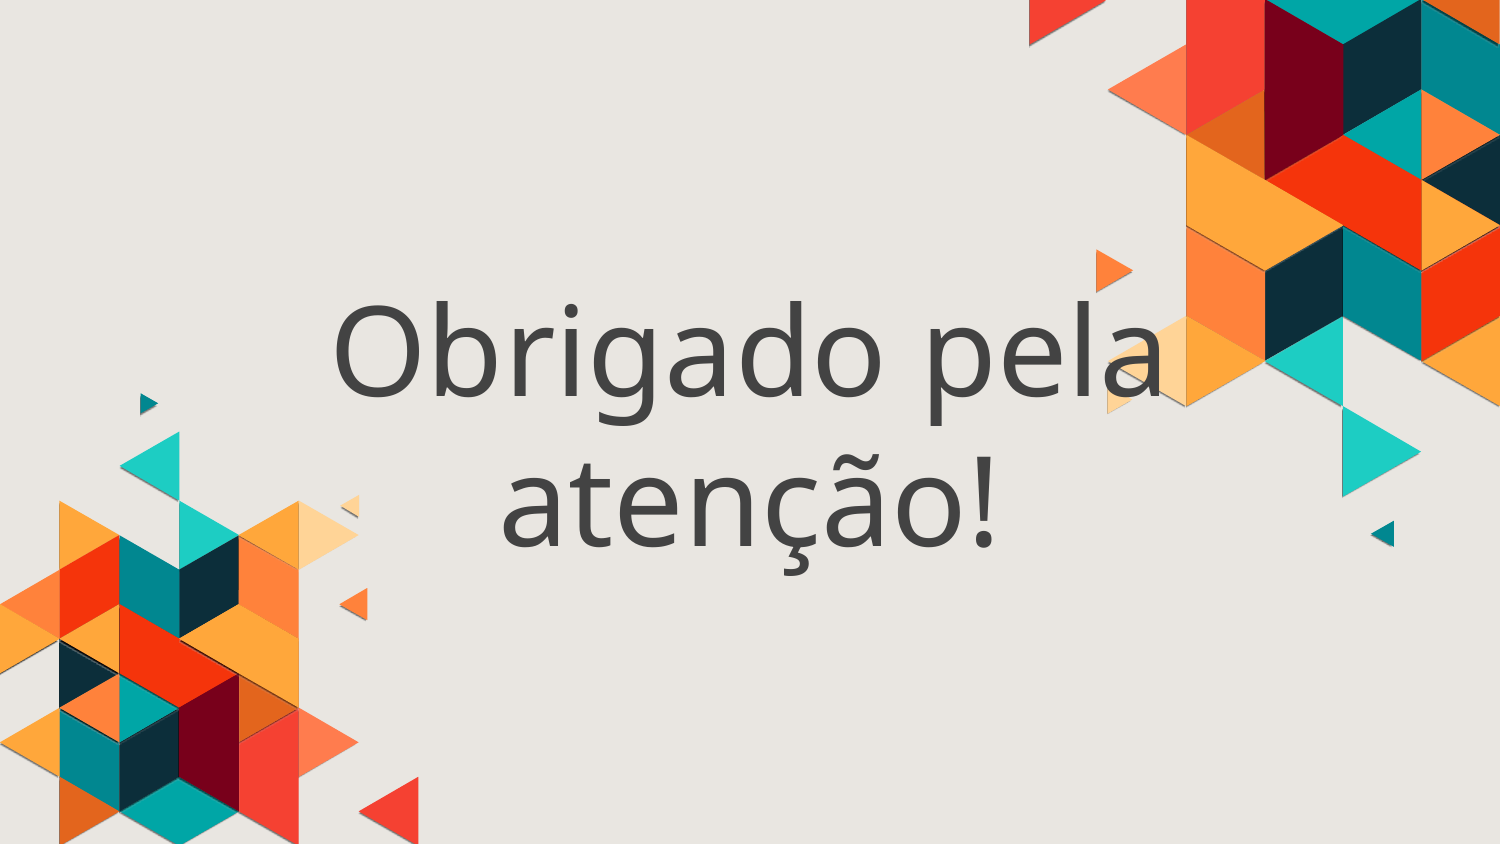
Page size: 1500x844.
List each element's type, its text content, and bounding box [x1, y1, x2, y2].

title Obrigado pela atenção! [294, 253, 1206, 591]
